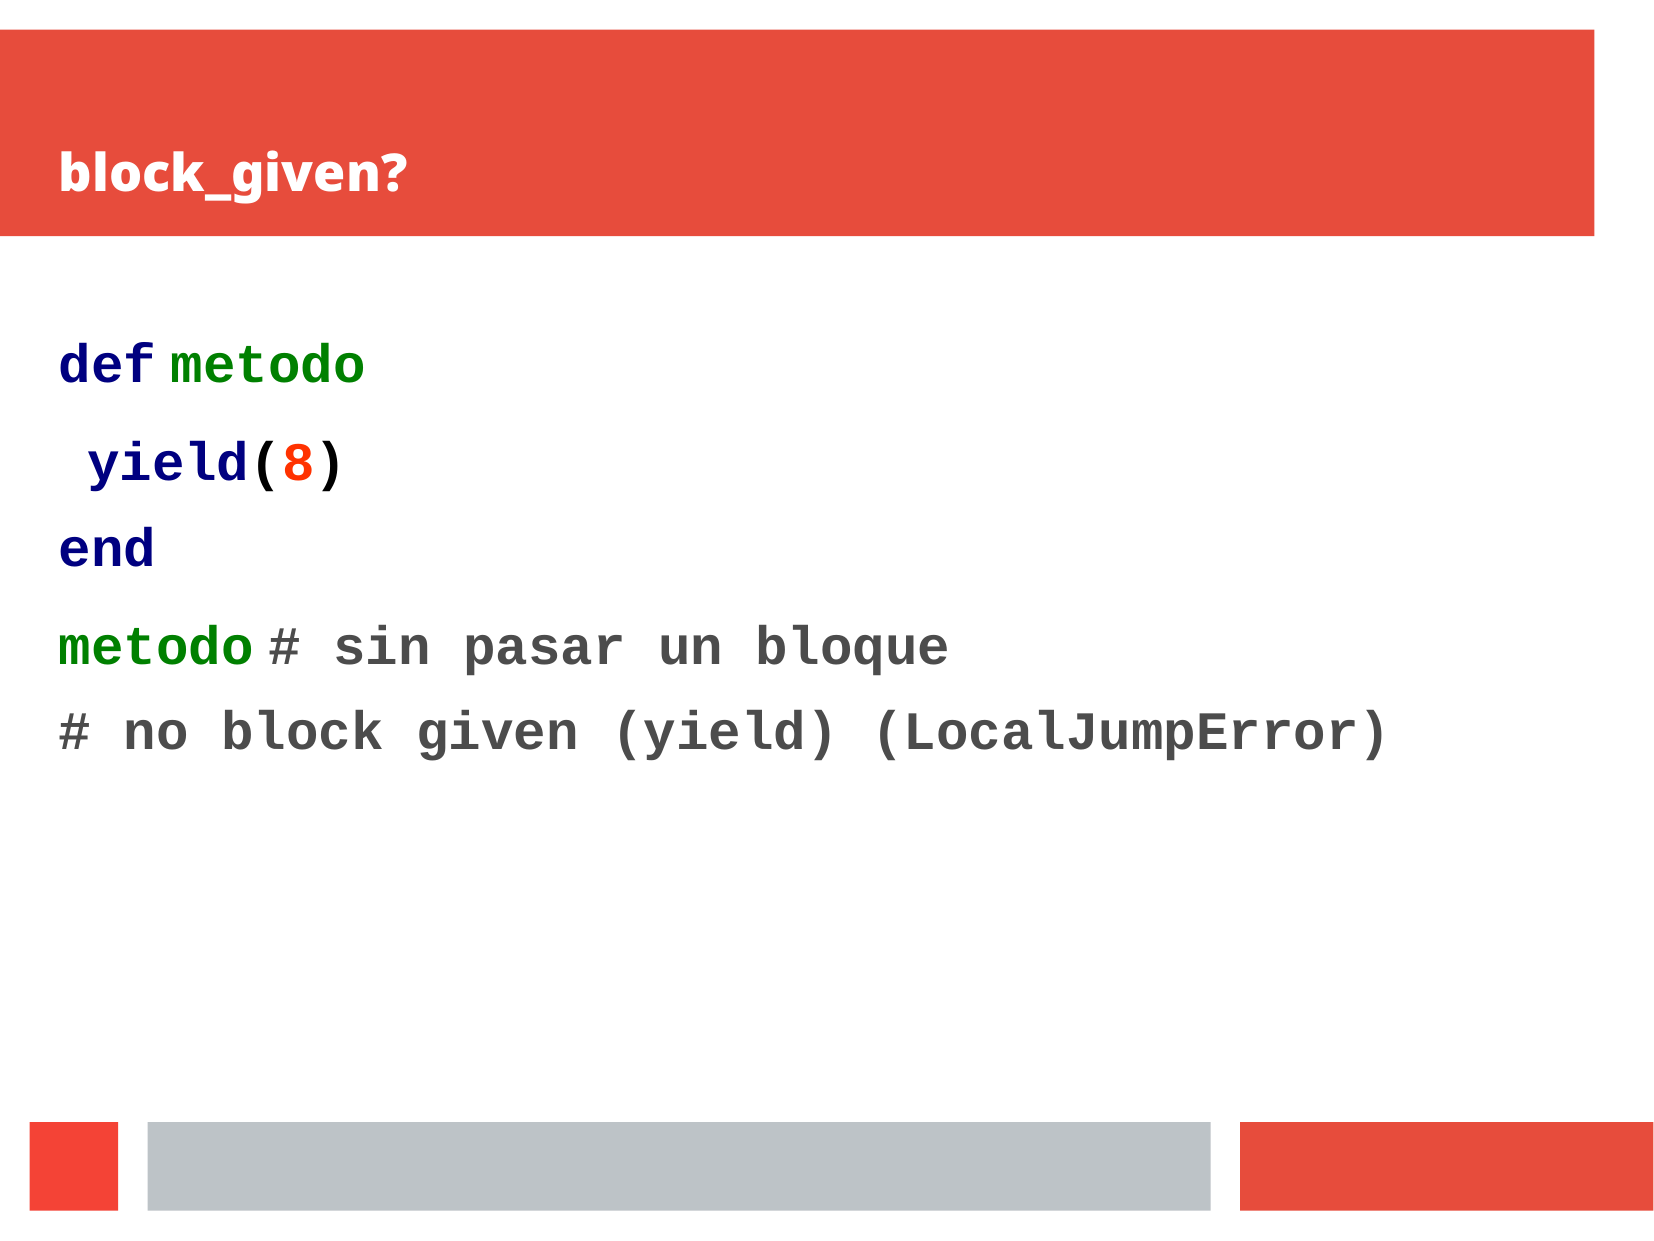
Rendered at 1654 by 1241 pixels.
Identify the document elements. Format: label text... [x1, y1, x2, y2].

title block_given? [59, 59, 1595, 207]
list def metodo yield(8) end metodo # sin pasar un bloque # no block given (yield) (LocalJumpError) [59, 324, 1565, 1093]
